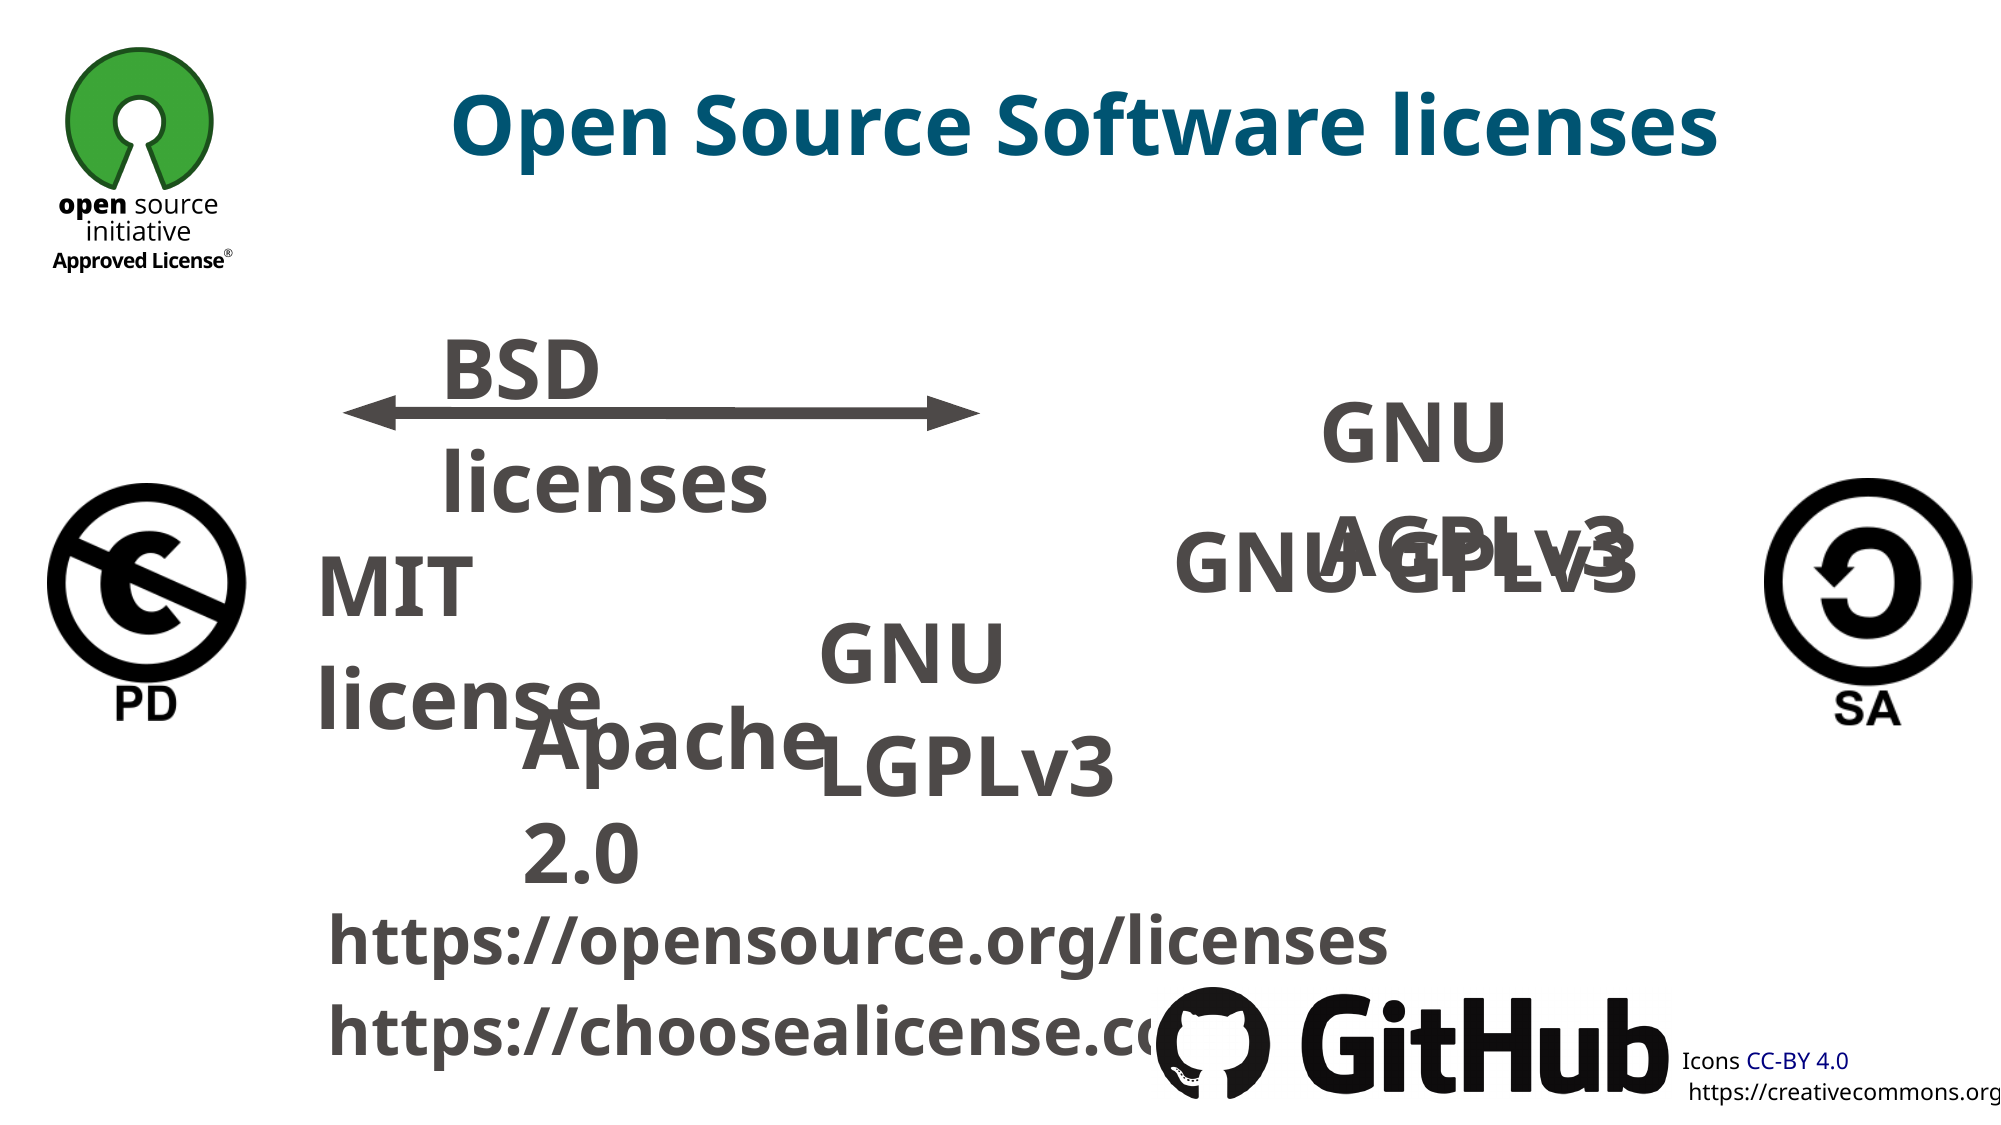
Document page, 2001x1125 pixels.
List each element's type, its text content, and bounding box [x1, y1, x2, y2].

text_box GNU GPLv3 [1157, 496, 1660, 595]
text_box Open Source Software licenses [434, 59, 1566, 212]
text_box https://opensource.org/licenses https://choosealicense.com/ [312, 885, 1249, 1101]
text_box MIT license [300, 519, 733, 618]
text_box BSD licenses [425, 302, 928, 485]
picture [47, 483, 247, 721]
text_box Apache 2.0 [507, 673, 940, 772]
picture [1151, 987, 1672, 1099]
text_box GNU LGPLv3 [802, 586, 1306, 686]
picture [47, 32, 236, 284]
picture [1764, 478, 1973, 727]
text_box GNU AGPLv3 [1304, 366, 1808, 465]
text_box Icons CC-BY 4.0 https://creativecommons.org/ [1667, 1037, 1985, 1099]
